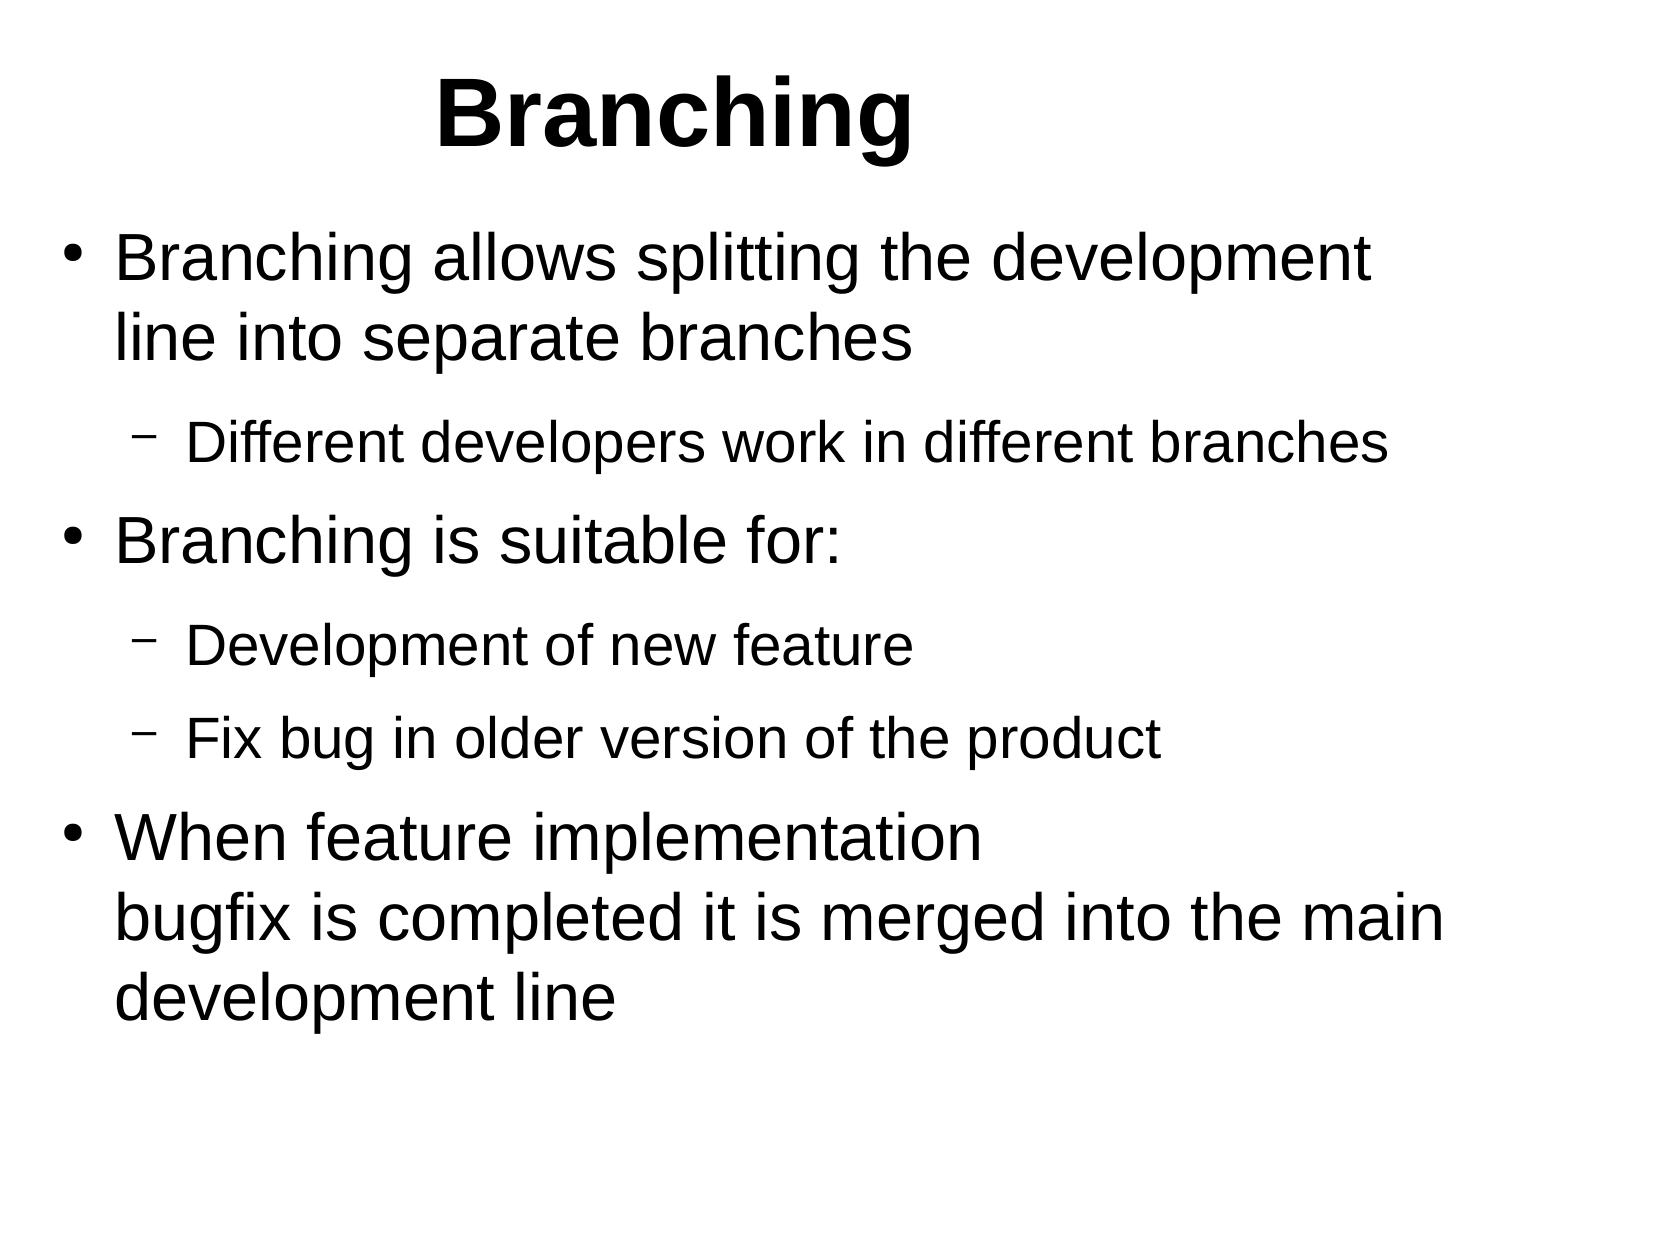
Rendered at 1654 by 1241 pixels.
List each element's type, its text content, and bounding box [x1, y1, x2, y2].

title Branching [25, 7, 1325, 209]
list Branching allows splitting the development line into separate branches Different developers work in different branches Branching is suitable for: Development of new feature Fix bug in older version of the product When feature implementation bugfix is completed it is merged into the main development line [25, 208, 1613, 1216]
